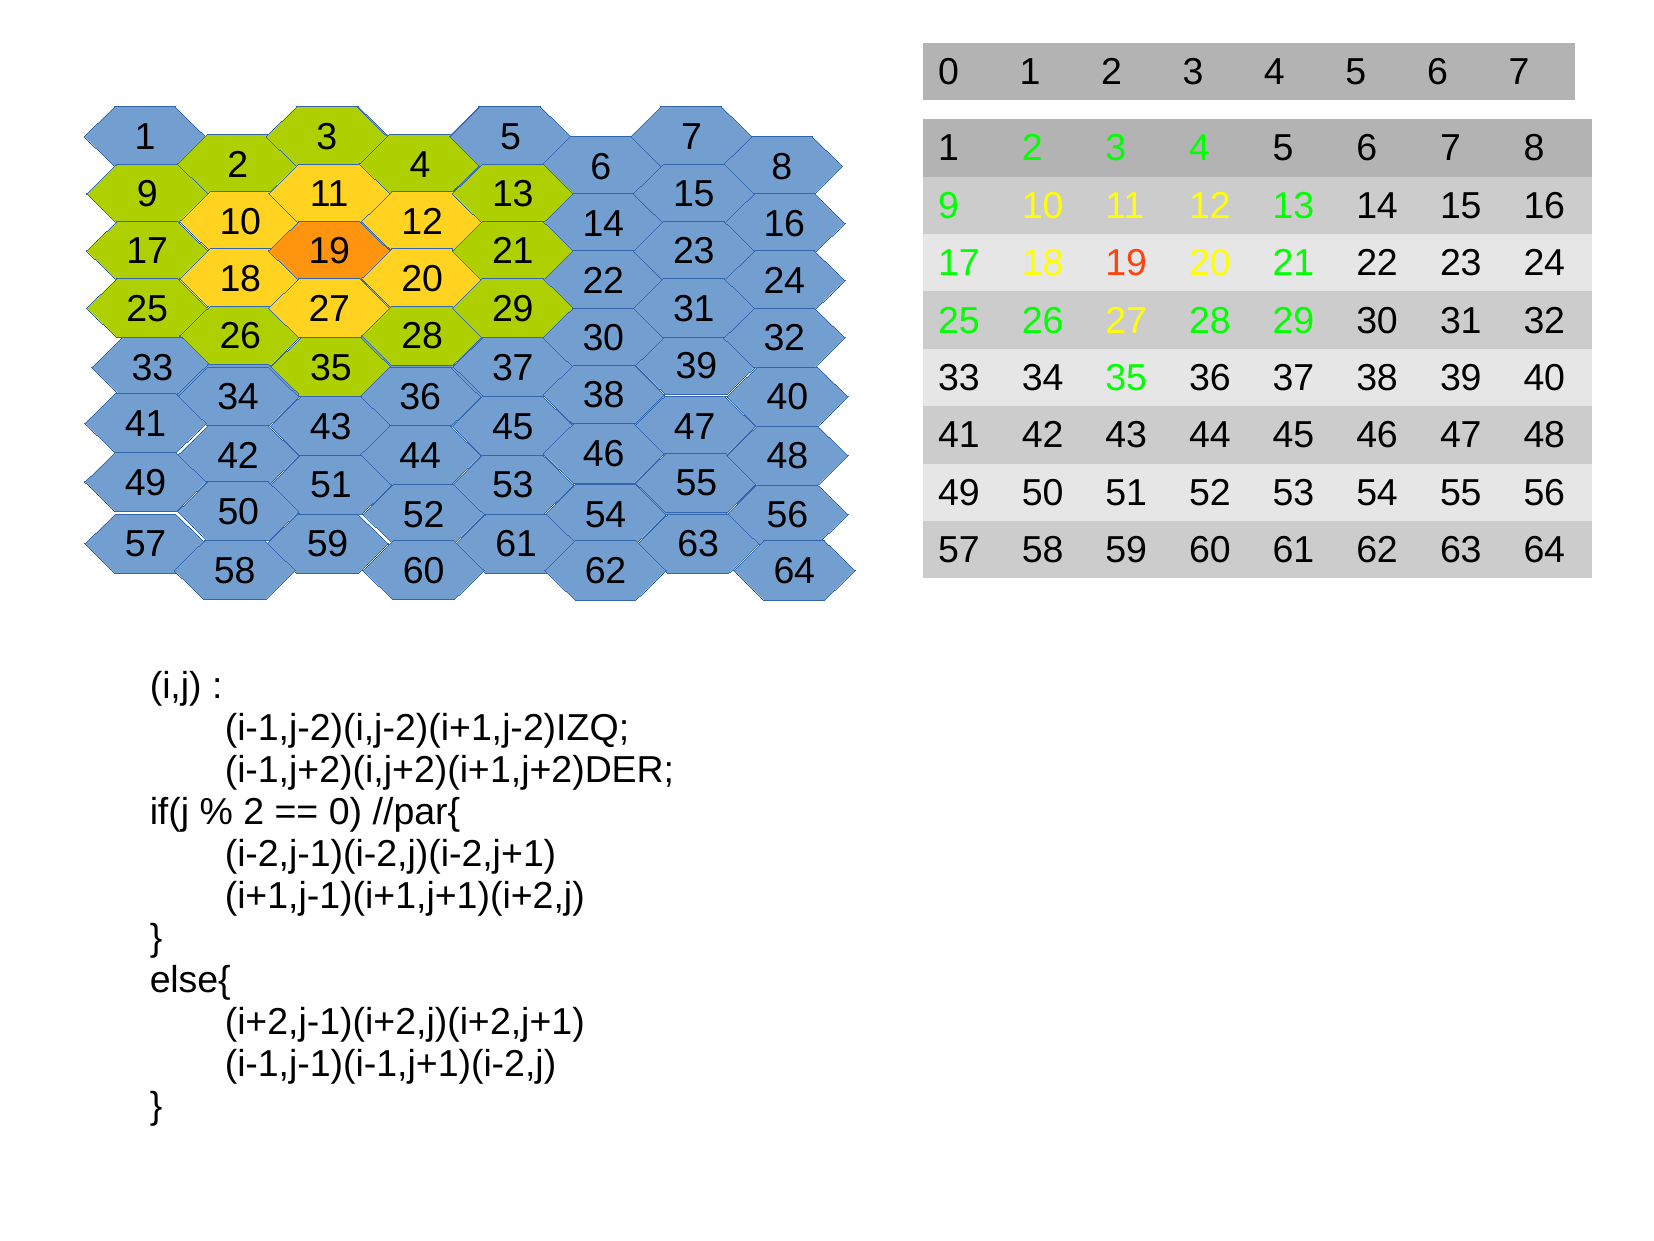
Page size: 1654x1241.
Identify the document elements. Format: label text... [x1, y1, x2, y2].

table_cell 19 [1091, 234, 1174, 291]
text_box 43 [270, 396, 391, 455]
text_box 20 [361, 248, 480, 307]
table_cell 61 [1258, 521, 1342, 578]
text_box 5 [449, 106, 571, 166]
text_box 40 [726, 367, 849, 426]
text_box 23 [633, 221, 755, 279]
table_header 4 [1249, 43, 1331, 100]
table_header 3 [1168, 43, 1249, 100]
table_cell 43 [1091, 406, 1174, 464]
table_cell 31 [1425, 291, 1509, 349]
table_cell 64 [1509, 521, 1592, 578]
table_cell 12 [1174, 177, 1258, 234]
table_cell 13 [1258, 177, 1342, 234]
table_cell 48 [1509, 406, 1592, 464]
table_cell 47 [1425, 406, 1509, 464]
text_box 47 [636, 396, 756, 453]
text_box 64 [733, 540, 856, 601]
table_header 1 [923, 119, 1007, 177]
text_box 49 [84, 452, 207, 512]
table_cell 63 [1425, 521, 1509, 578]
text_box 55 [635, 453, 755, 513]
text_box 18 [179, 248, 297, 307]
table_header 5 [1331, 43, 1412, 100]
text_box 28 [361, 306, 481, 366]
text_box 10 [179, 191, 297, 249]
table_header 5 [1258, 119, 1342, 177]
table_header 8 [1509, 119, 1592, 177]
text_box 36 [360, 367, 481, 426]
text_box 11 [268, 164, 390, 222]
text_box 51 [271, 455, 392, 515]
table_cell 23 [1425, 234, 1509, 291]
table_cell 29 [1258, 291, 1342, 349]
text_box 22 [544, 250, 661, 308]
text_box 19 [268, 221, 390, 279]
text_box 59 [268, 514, 389, 574]
text_box 48 [726, 426, 849, 486]
table_cell 28 [1174, 291, 1258, 349]
text_box 13 [452, 164, 573, 222]
table_cell 24 [1509, 234, 1592, 291]
table_cell 11 [1091, 177, 1174, 234]
table_cell 53 [1258, 464, 1342, 521]
text_box 38 [543, 365, 665, 424]
text_box 32 [723, 308, 846, 368]
text_box 2 [177, 134, 295, 192]
text_box 39 [635, 338, 755, 395]
table_header 1 [1005, 43, 1086, 100]
table_cell 46 [1342, 406, 1425, 464]
table_cell 52 [1174, 464, 1258, 521]
table_cell 39 [1425, 349, 1509, 406]
table_header 7 [1425, 119, 1509, 177]
table_cell 30 [1342, 291, 1425, 349]
table_cell 62 [1342, 521, 1425, 578]
table_cell 41 [923, 406, 1007, 464]
table_cell 36 [1174, 349, 1258, 406]
text_box [392, 366, 484, 396]
table_header 0 [923, 43, 1005, 100]
text_box 60 [362, 540, 485, 600]
table_cell 34 [1007, 349, 1091, 406]
text_box 1 [84, 106, 205, 166]
text_box 14 [544, 193, 661, 250]
table_cell 40 [1509, 349, 1592, 406]
text_box 26 [179, 306, 299, 365]
table_cell 25 [923, 291, 1007, 349]
table_cell 38 [1342, 349, 1425, 406]
table_header 2 [1007, 119, 1091, 177]
table_cell 44 [1174, 406, 1258, 464]
text_box 62 [544, 540, 667, 601]
text_box 4 [359, 134, 479, 192]
table_cell 16 [1509, 177, 1592, 234]
text_box 58 [174, 540, 296, 600]
text_box 50 [177, 481, 299, 541]
table_cell 20 [1174, 234, 1258, 291]
text_box 41 [84, 393, 207, 452]
text_box 9 [86, 164, 208, 222]
table_cell 59 [1091, 521, 1174, 578]
text_box 12 [361, 191, 480, 249]
text_box 8 [725, 136, 843, 193]
table_cell 10 [1007, 177, 1091, 234]
table_cell 22 [1342, 234, 1425, 291]
table_cell 27 [1091, 291, 1174, 349]
text_box 25 [86, 278, 208, 338]
text_box 16 [726, 193, 846, 252]
text_box 17 [86, 221, 208, 279]
text_box 15 [633, 164, 755, 222]
table_header 2 [1086, 43, 1168, 100]
text_box 45 [452, 396, 572, 455]
text_box 57 [84, 514, 204, 574]
text_box 30 [543, 308, 662, 365]
table_header 7 [1494, 43, 1575, 100]
text_box 29 [452, 278, 574, 338]
text_box 21 [452, 221, 573, 279]
table_cell 15 [1425, 177, 1509, 234]
table_cell 55 [1425, 464, 1509, 521]
table_header 6 [1342, 119, 1425, 177]
text_box 27 [268, 278, 389, 338]
text_box 56 [727, 485, 849, 544]
text_box 42 [178, 425, 299, 483]
text_box 35 [271, 337, 392, 397]
text_box [177, 364, 299, 395]
table_cell 45 [1258, 406, 1342, 464]
table_cell 42 [1007, 406, 1091, 464]
table_header 4 [1174, 119, 1258, 177]
text_box [362, 337, 384, 359]
text_box 7 [630, 106, 753, 166]
table_cell 60 [1174, 521, 1258, 578]
text_box 33 [91, 337, 210, 393]
table_cell 17 [923, 234, 1007, 291]
table_header 3 [1091, 119, 1174, 177]
text_box 53 [453, 455, 574, 514]
table_cell 33 [923, 349, 1007, 406]
text_box 63 [639, 514, 759, 574]
text_box 46 [543, 423, 665, 484]
table_cell 21 [1258, 234, 1342, 291]
table_cell 14 [1342, 177, 1425, 234]
text_box 3 [266, 106, 387, 166]
table_cell 32 [1509, 291, 1592, 349]
table_cell 58 [1007, 521, 1091, 578]
text_box 52 [362, 484, 485, 542]
text_box 24 [726, 250, 846, 309]
text_box 54 [545, 484, 667, 542]
table_cell 57 [923, 521, 1007, 578]
table_cell 51 [1091, 464, 1174, 521]
table_cell 37 [1258, 349, 1342, 406]
table_cell 35 [1091, 349, 1174, 406]
table_cell 26 [1007, 291, 1091, 349]
table_cell 50 [1007, 464, 1091, 521]
text_box 34 [179, 367, 299, 426]
table_cell 18 [1007, 234, 1091, 291]
table_cell 54 [1342, 464, 1425, 521]
text_box 31 [633, 278, 755, 338]
table_cell 56 [1509, 464, 1592, 521]
table_cell 49 [923, 464, 1007, 521]
text_box (i,j) : (i-1,j-2)(i,j-2)(i+1,j-2)IZQ; (i-1,j+2)(i,j+2)(i+1,j+2)DER; if(j % 2 == 0) //par{ (i-2,j-1)(i-2,j)(i-2,j+1) (i+1,j-1)(i+1,j+1)(i+2,j) } else{ (i+2,j-1)(i+2,j)(i+2,j+1) (i-1,j-1)(i-1,j+1)(i-2,j) } [135, 657, 1621, 1134]
text_box 44 [359, 425, 481, 484]
text_box 61 [457, 514, 574, 574]
text_box 6 [542, 136, 660, 193]
text_box 37 [452, 337, 572, 396]
table_header 6 [1412, 43, 1494, 100]
table_cell 9 [923, 177, 1007, 234]
